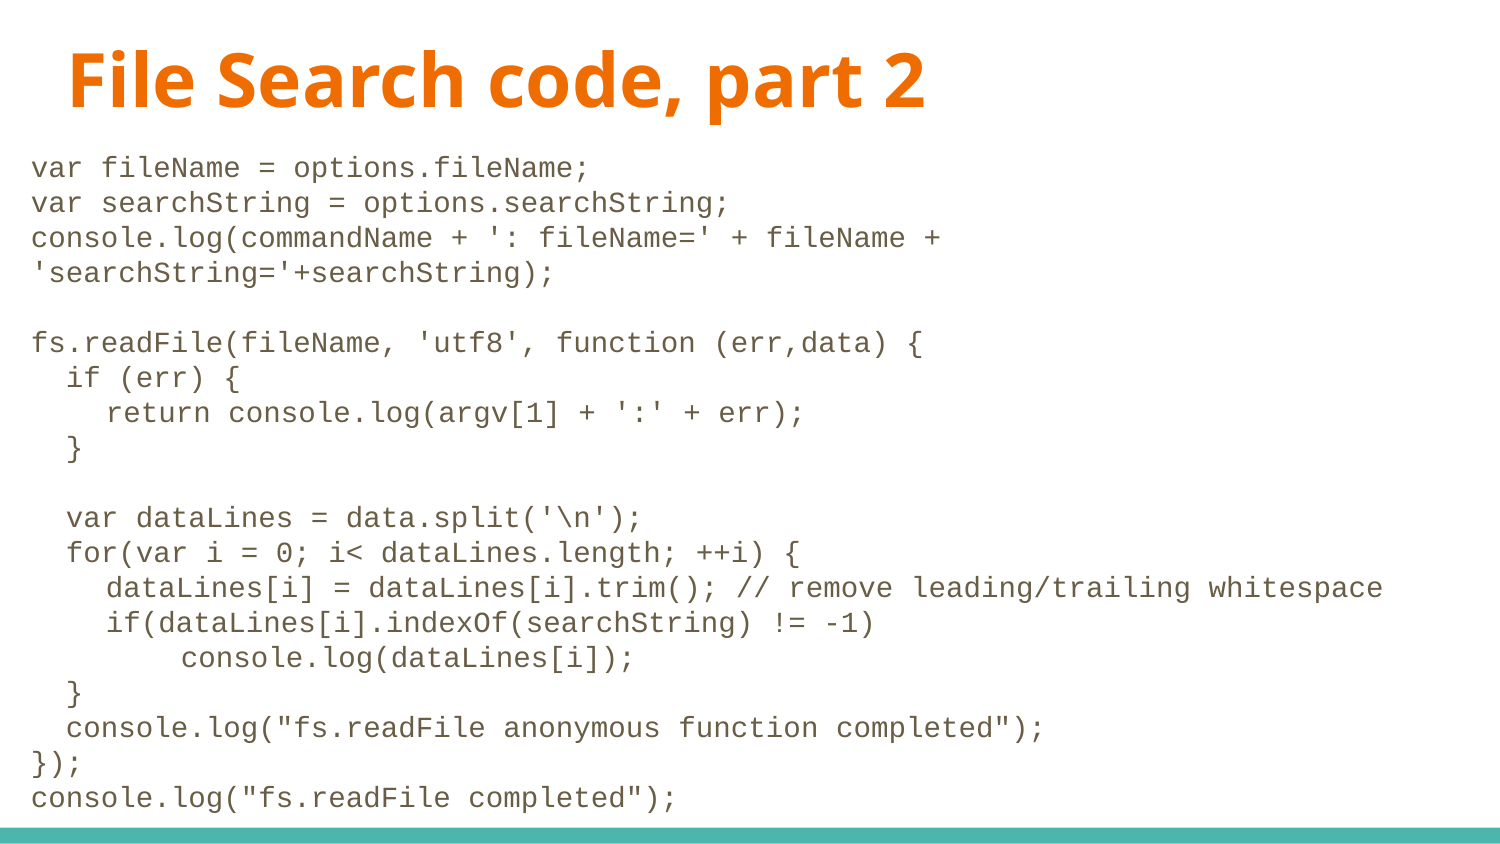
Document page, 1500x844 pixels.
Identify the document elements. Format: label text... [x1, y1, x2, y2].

list var fileName = options.fileName; var searchString = options.searchString; console.log(commandName + ': fileName=' + fileName + 'searchString='+searchString); fs.readFile(fileName, 'utf8', function (err,data) { if (err) { return console.log(argv[1] + ':' + err); } var dataLines = data.split('\n'); for(var i = 0; i< dataLines.length; ++i) { dataLines[i] = dataLines[i].trim(); // remove leading/trailing whitespace if(dataLines[i].indexOf(searchString) != -1) console.log(dataLines[i]); } console.log("fs.readFile anonymous function completed"); }); console.log("fs.readFile completed"); [15, 133, 1492, 822]
title File Search code, part 2 [51, 17, 1449, 133]
